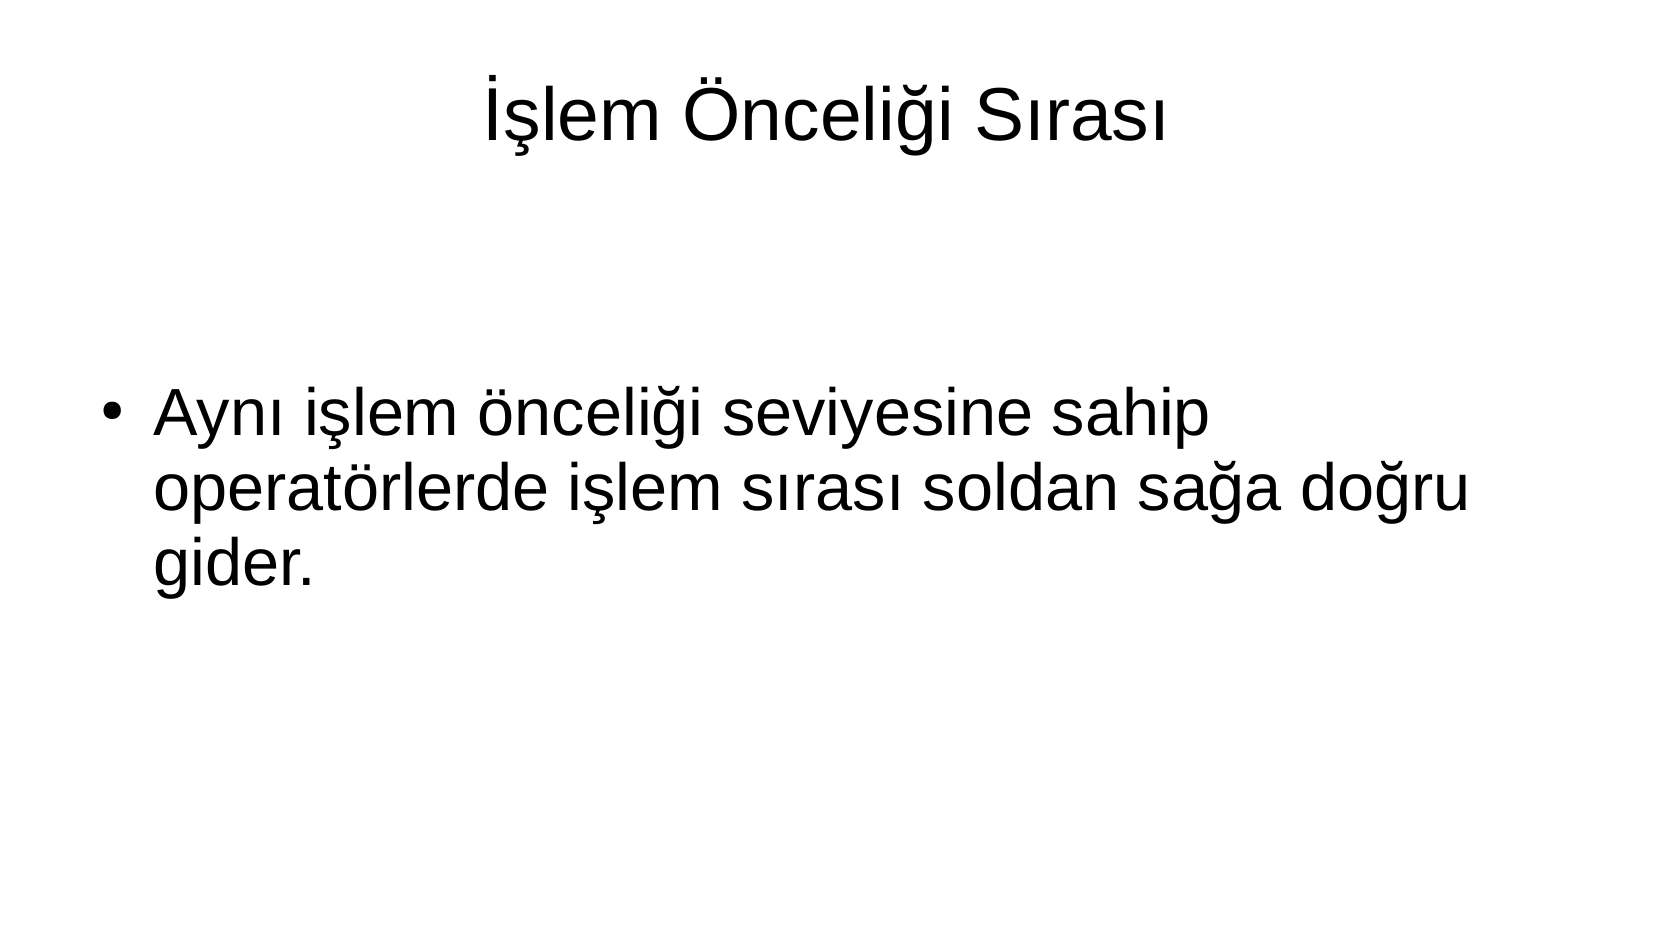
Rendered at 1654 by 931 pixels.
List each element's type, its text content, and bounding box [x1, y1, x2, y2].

list Aynı işlem önceliği seviyesine sahip operatörlerde işlem sırası soldan sağa doğru gider. [82, 217, 1571, 758]
title İşlem Önceliği Sırası [82, 37, 1571, 193]
